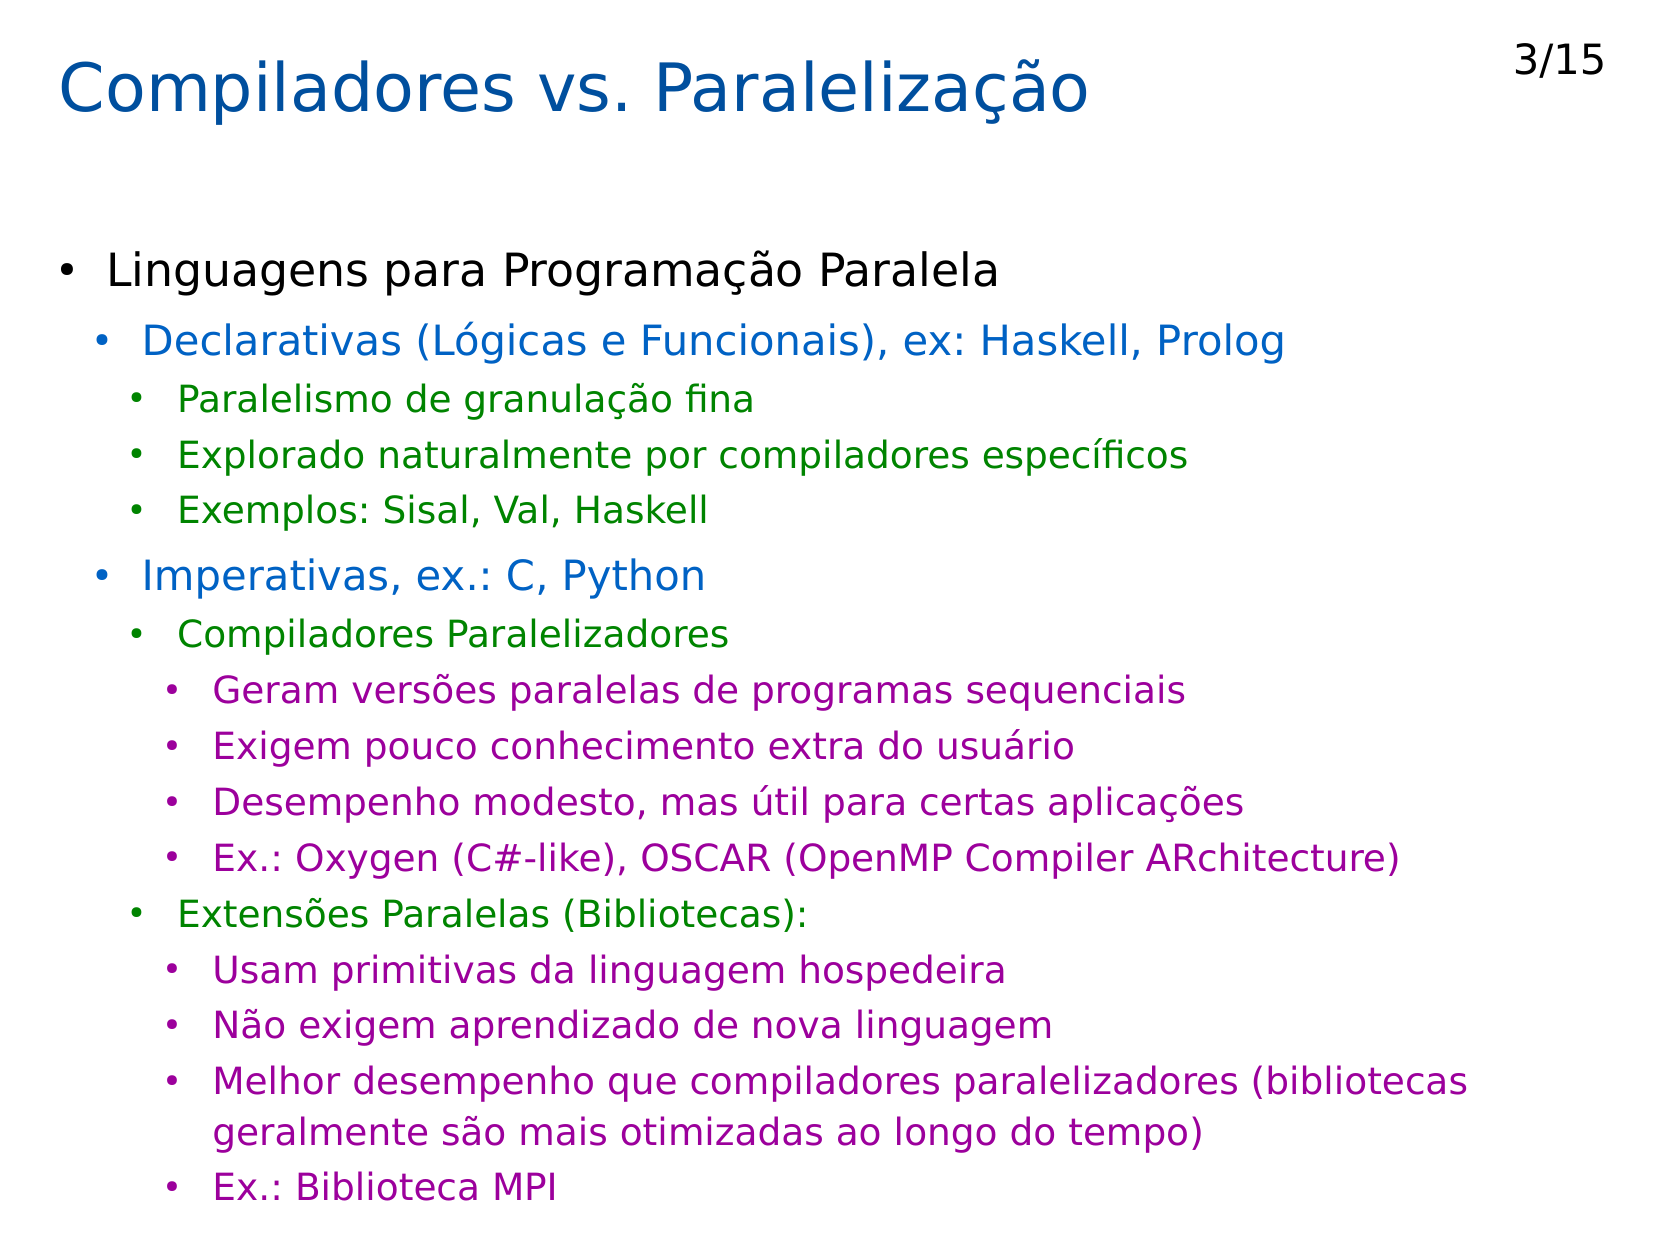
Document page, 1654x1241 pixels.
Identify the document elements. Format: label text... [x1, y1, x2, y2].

title Compiladores vs. Paralelização [59, 29, 1506, 148]
list Linguagens para Programação Paralela Declarativas (Lógicas e Funcionais), ex: Haskell, Prolog Paralelismo de granulação fina Explorado naturalmente por compiladores específicos Exemplos: Sisal, Val, Haskell Imperativas, ex.: C, Python Compiladores Paralelizadores Geram versões paralelas de programas sequenciais Exigem pouco conhecimento extra do usuário Desempenho modesto, mas útil para certas aplicações Ex.: Oxygen (C#-like), OSCAR (OpenMP Compiler ARchitecture) Extensões Paralelas (Bibliotecas): Usam primitivas da linguagem hospedeira Não exigem aprendizado de nova linguagem Melhor desempenho que compiladores paralelizadores (bibliotecas geralmente são mais otimizadas ao longo do tempo) Ex.: Biblioteca MPI [59, 236, 1595, 1211]
